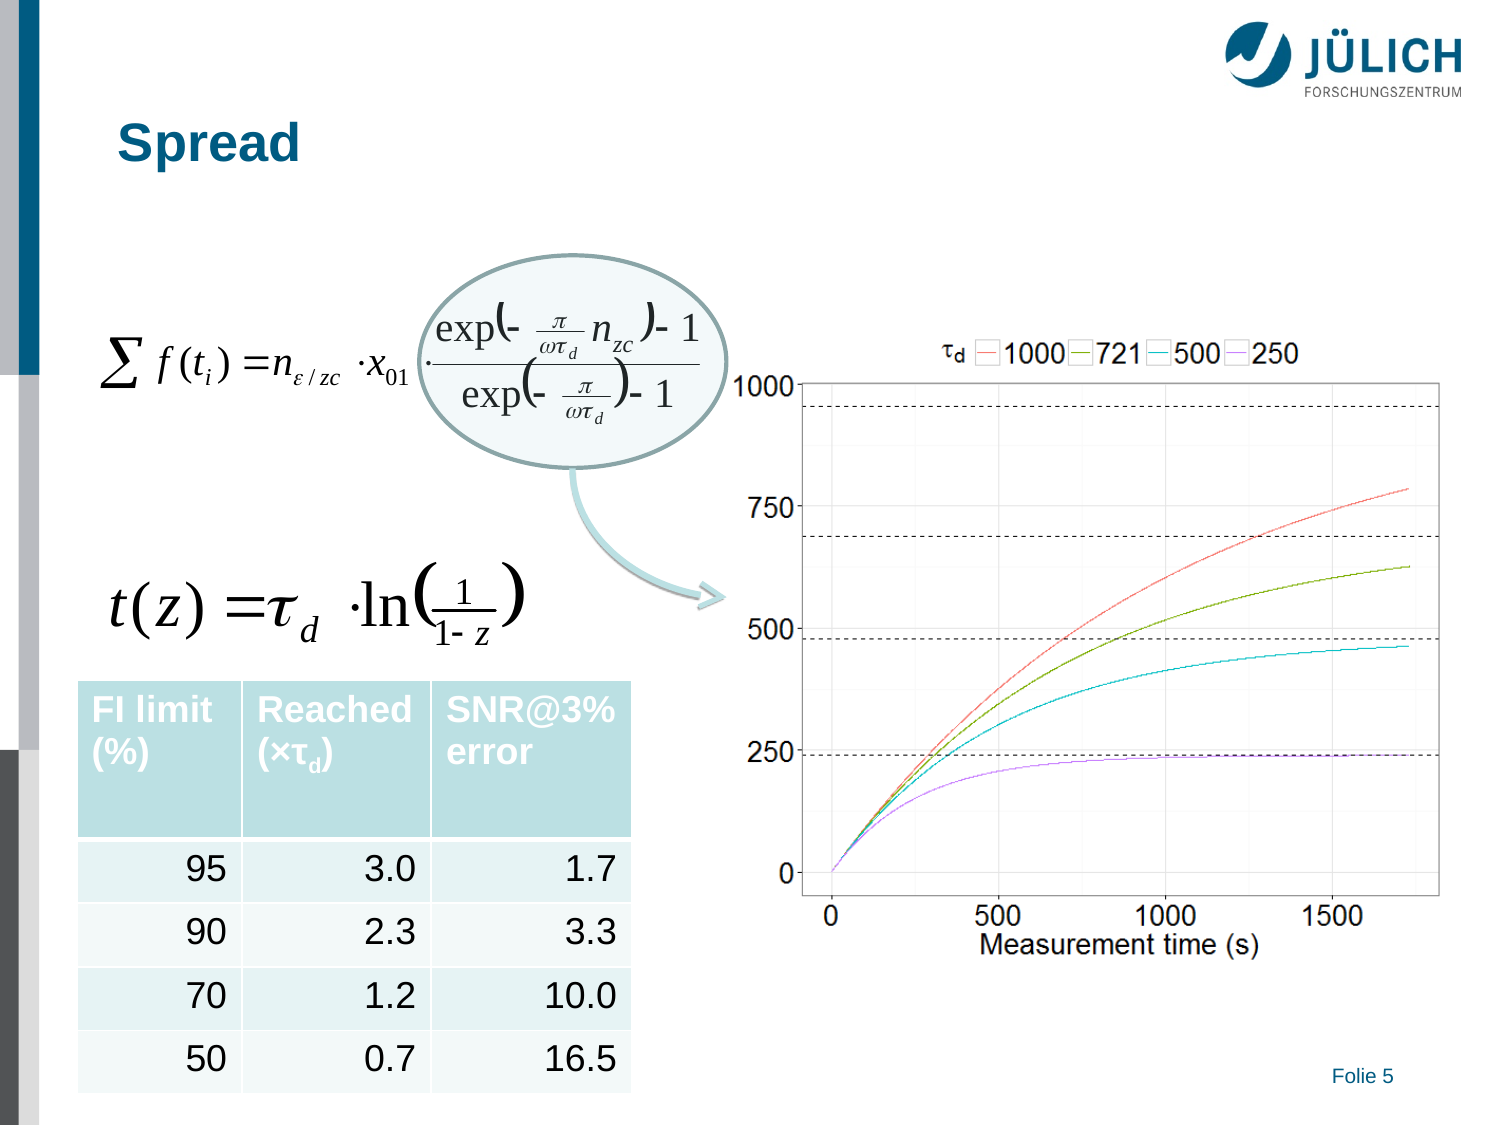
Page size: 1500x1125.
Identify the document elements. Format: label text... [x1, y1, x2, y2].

table_cell 16.5 [432, 1031, 631, 1093]
table_header FI limit (%) [78, 681, 241, 837]
table_header SNR@3% error [432, 681, 631, 837]
table_cell 70 [78, 968, 241, 1030]
table_cell 1.2 [243, 968, 430, 1030]
table_cell 0.7 [243, 1031, 430, 1093]
picture [1224, 20, 1461, 97]
table_header Reached (×τd) [243, 681, 430, 837]
text_box [419, 255, 727, 468]
title Spread [117, 99, 1393, 180]
chart [701, 302, 708, 309]
picture [691, 314, 1447, 966]
table_cell 2.3 [243, 904, 430, 966]
table_cell 10.0 [432, 968, 631, 1030]
table_cell 90 [78, 904, 241, 966]
table_cell 50 [78, 1031, 241, 1093]
table_cell 3.3 [432, 904, 631, 966]
table_cell 95 [78, 842, 241, 902]
chart [100, 562, 530, 659]
table_cell 3.0 [243, 842, 430, 902]
chart [94, 302, 459, 434]
chart [687, 414, 708, 434]
table_cell 1.7 [432, 842, 631, 902]
